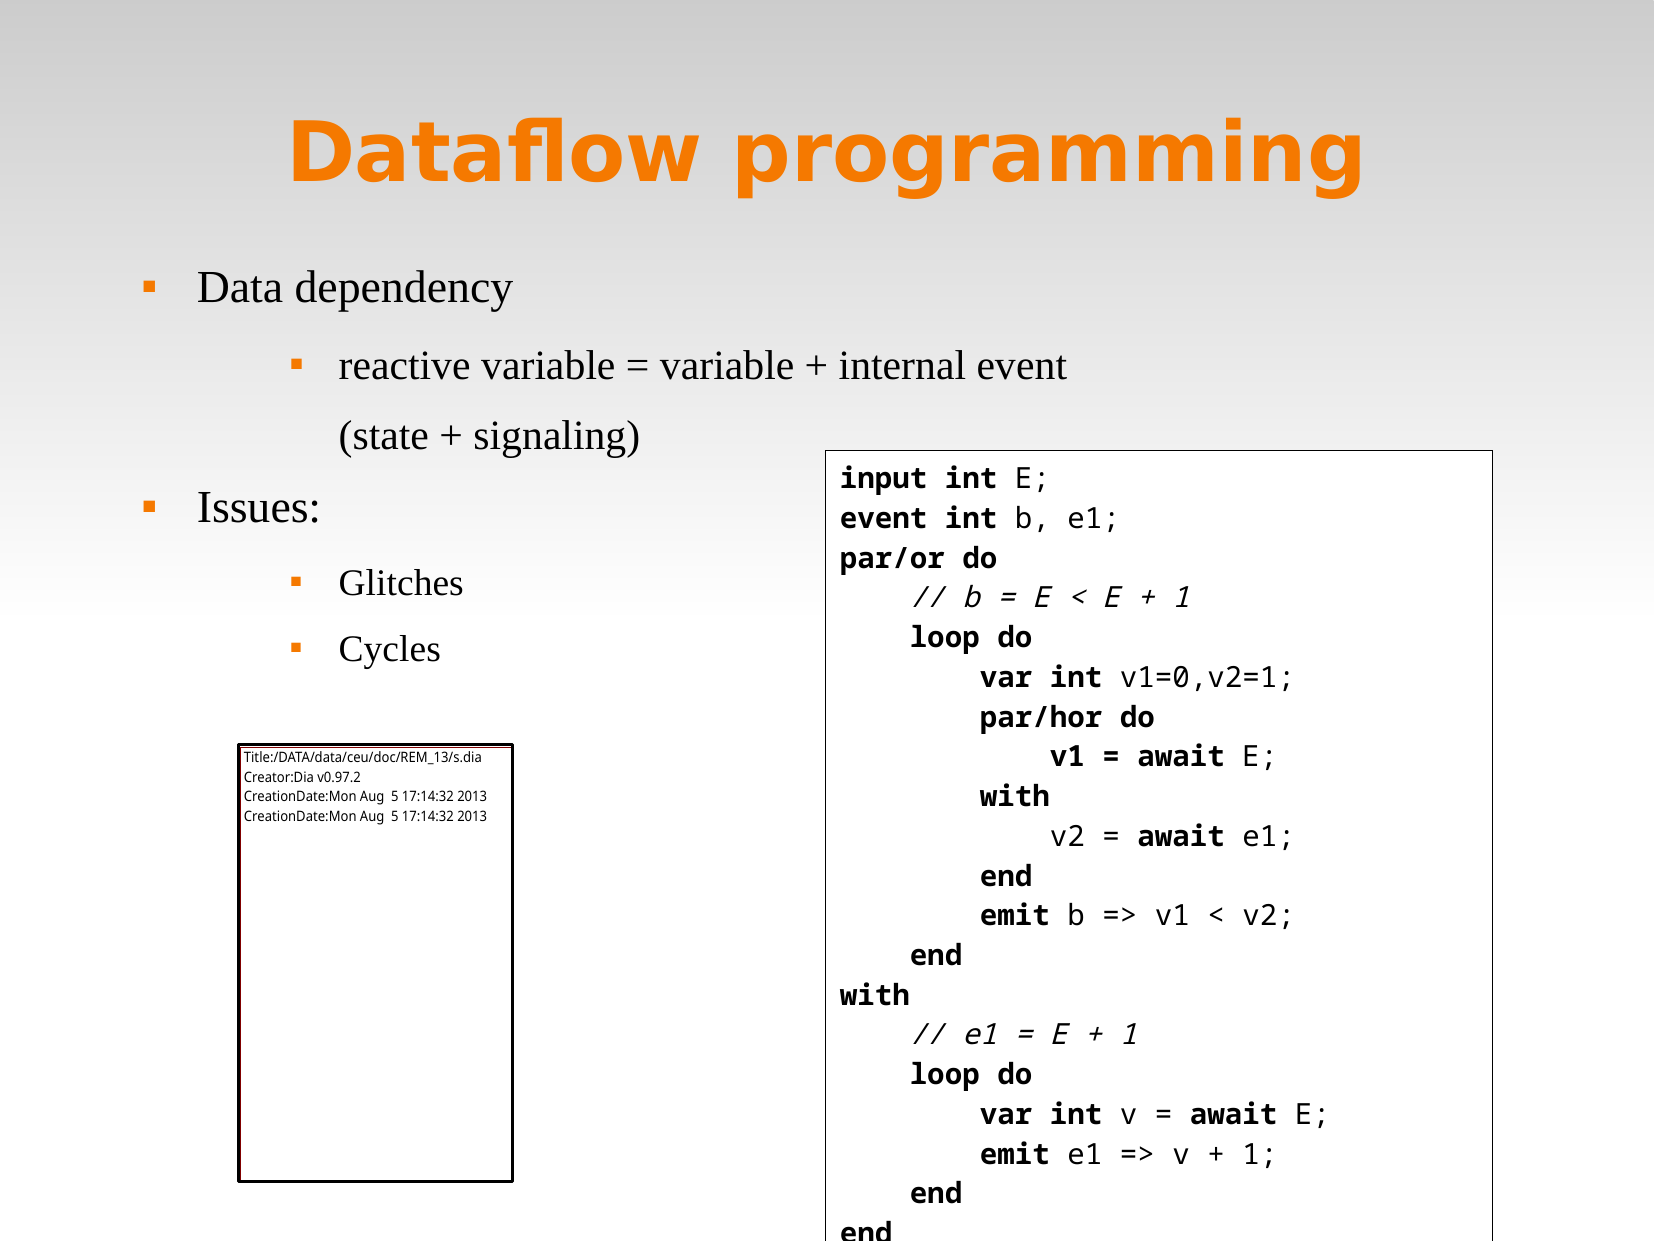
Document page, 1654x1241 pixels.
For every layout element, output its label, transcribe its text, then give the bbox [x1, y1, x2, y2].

title Dataflow programming [82, 49, 1571, 257]
list Data dependency reactive variable = variable + internal event (state + signaling) Issues: Glitches Cycles [55, 262, 1313, 699]
text_box input int E; event int b, e1; par/or do // b = E < E + 1 loop do var int v1=0,v2=1; par/hor do v1 = await E; with v2 = await e1; end emit b => v1 < v2; end with // e1 = E + 1 loop do var int v = await E; emit e1 => v + 1; end end [825, 450, 1493, 1166]
picture [239, 746, 512, 1181]
